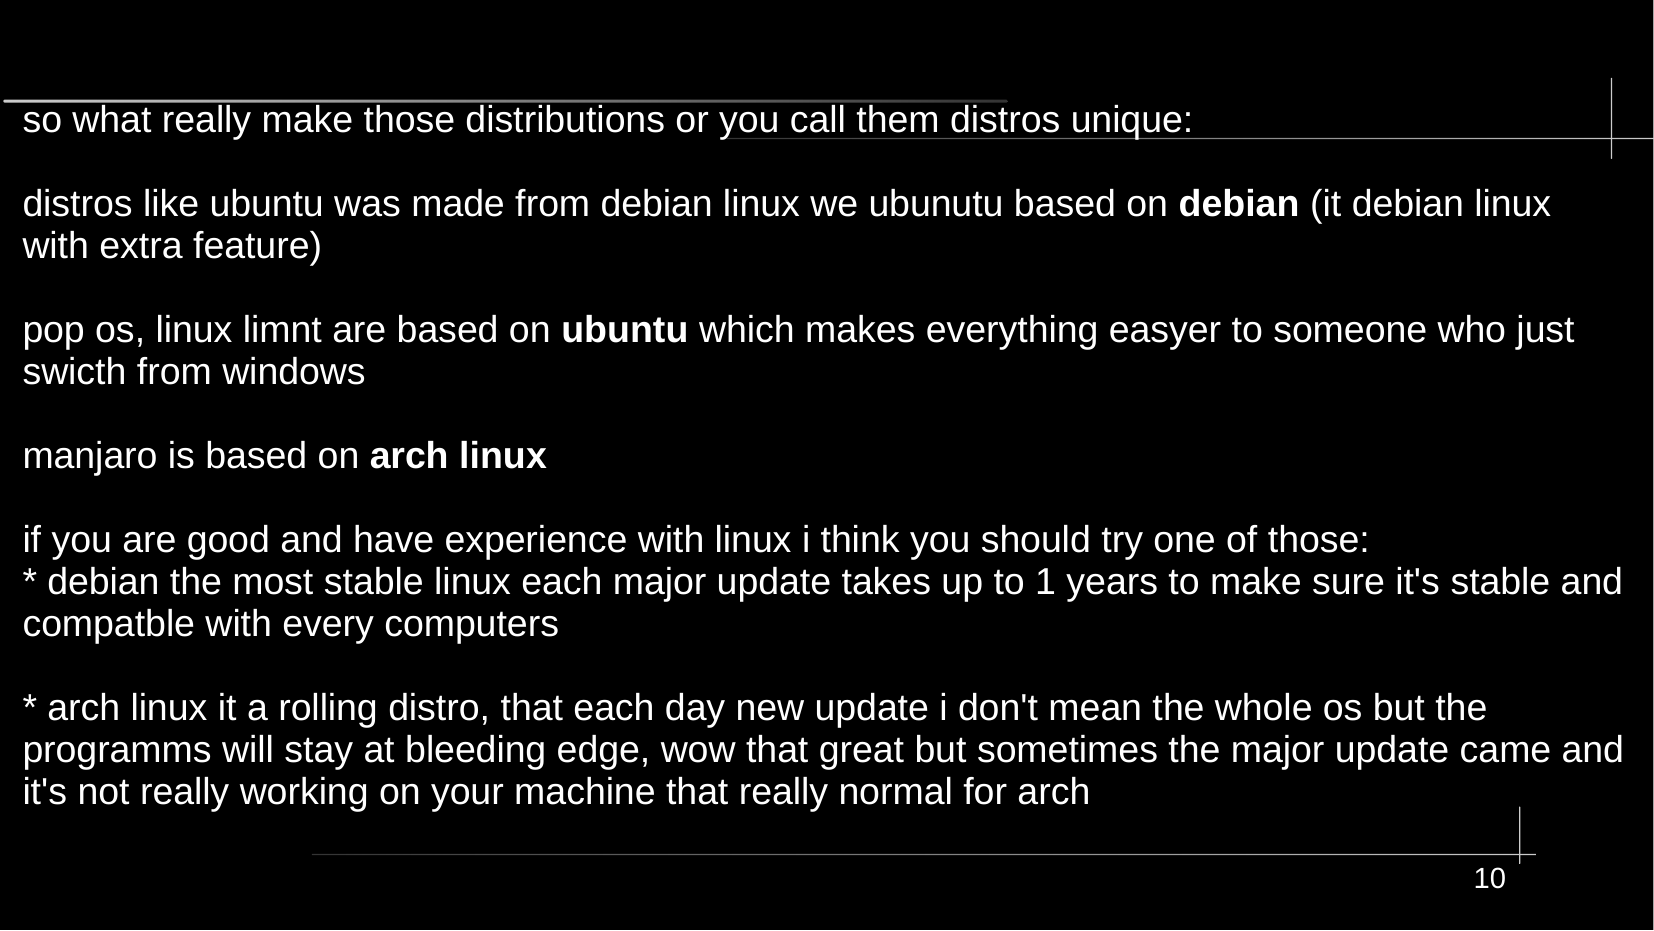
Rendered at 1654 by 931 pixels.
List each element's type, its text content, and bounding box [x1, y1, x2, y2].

text_box so what really make those distributions or you call them distros unique: distros like ubuntu was made from debian linux we ubunutu based on debian (it debian linux with extra feature) pop os, linux limnt are based on ubuntu which makes everything easyer to someone who just swicth from windows manjaro is based on arch linux if you are good and have experience with linux i think you should try one of those: * debian the most stable linux each major update takes up to 1 years to make sure it's stable and compatble with every computers * arch linux it a rolling distro, that each day new update i don't mean the whole os but the programms will stay at bleeding edge, wow that great but sometimes the major update came and it's not really working on your machine that really normal for arch [7, 91, 1640, 821]
